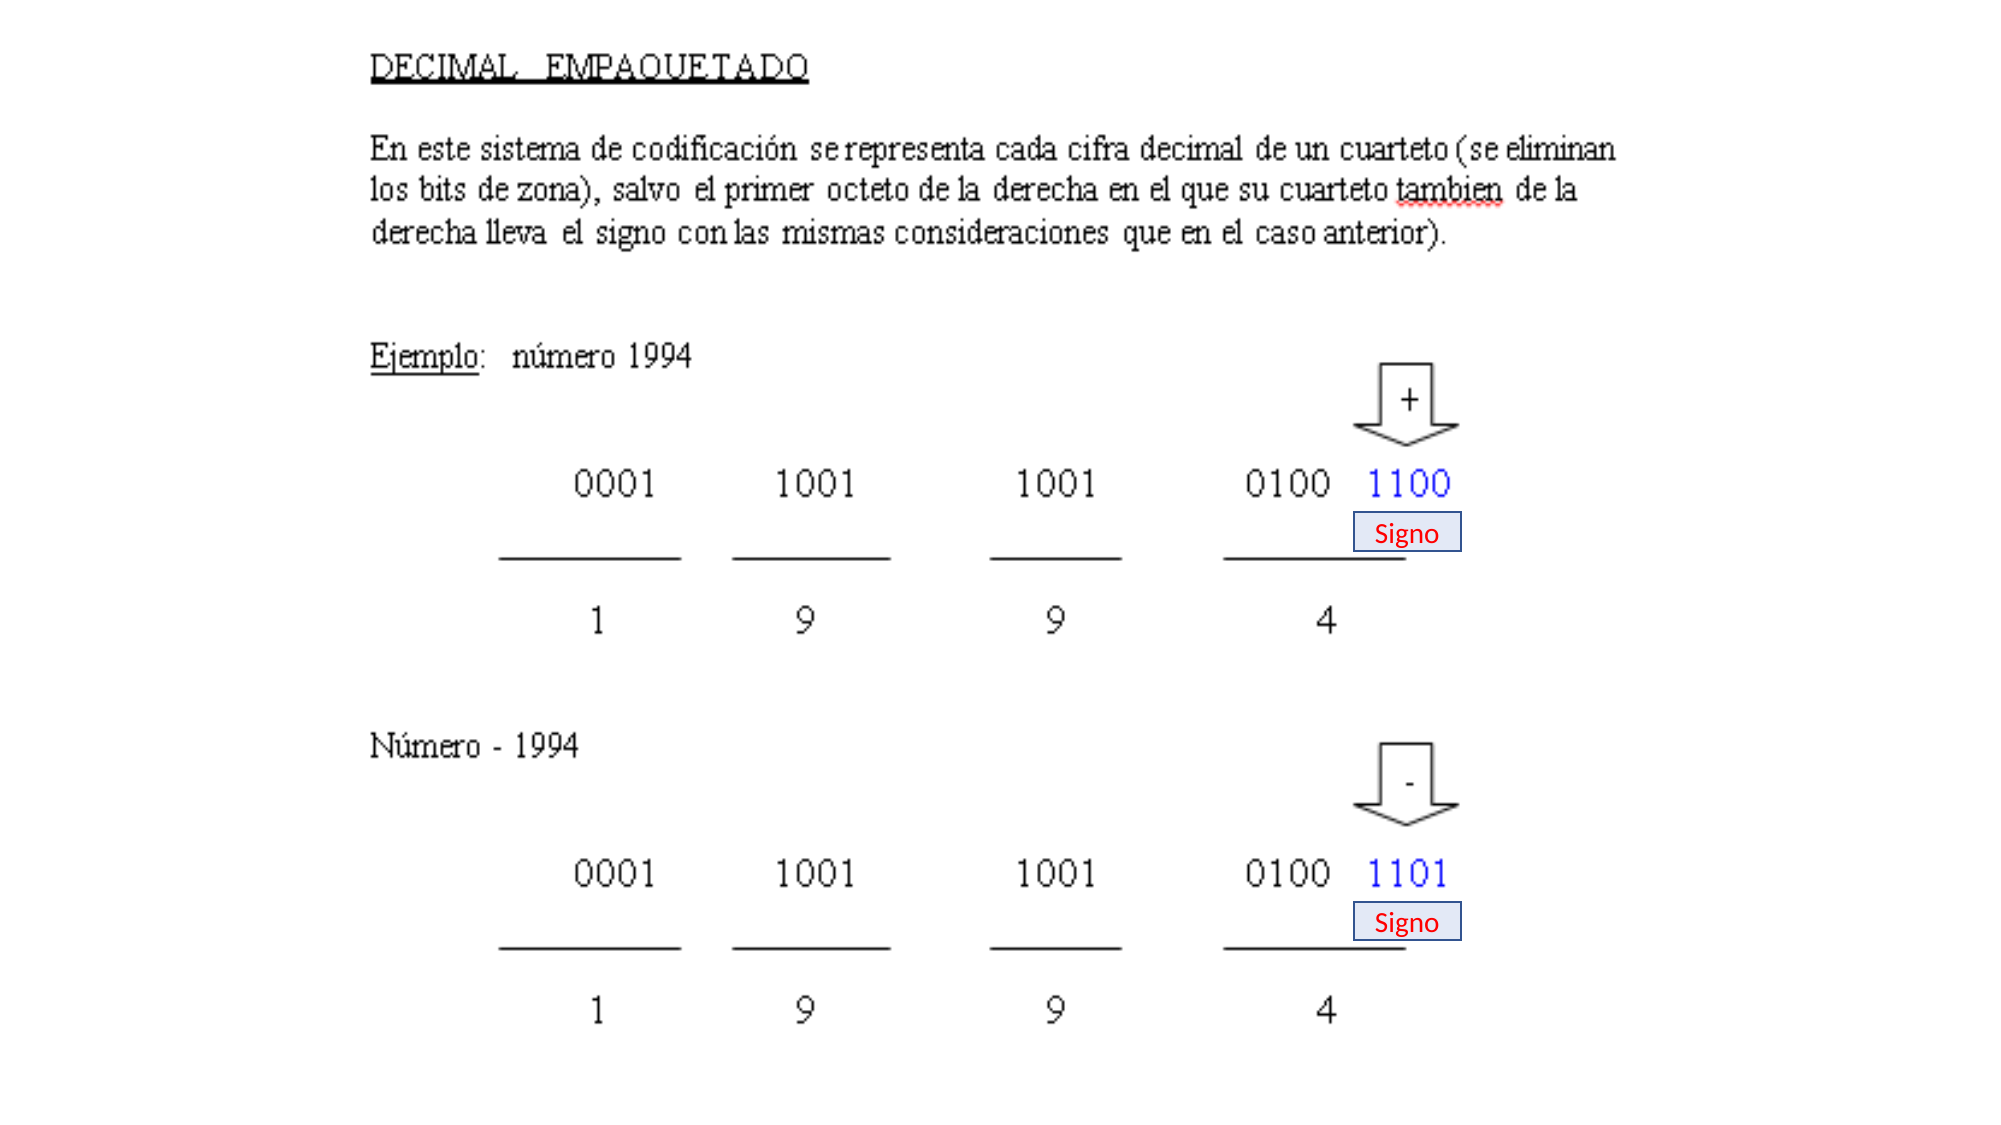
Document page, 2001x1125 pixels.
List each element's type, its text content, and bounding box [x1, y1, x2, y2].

picture [362, 42, 1626, 1047]
text_box Signo [1354, 512, 1461, 551]
text_box Signo [1354, 901, 1461, 941]
